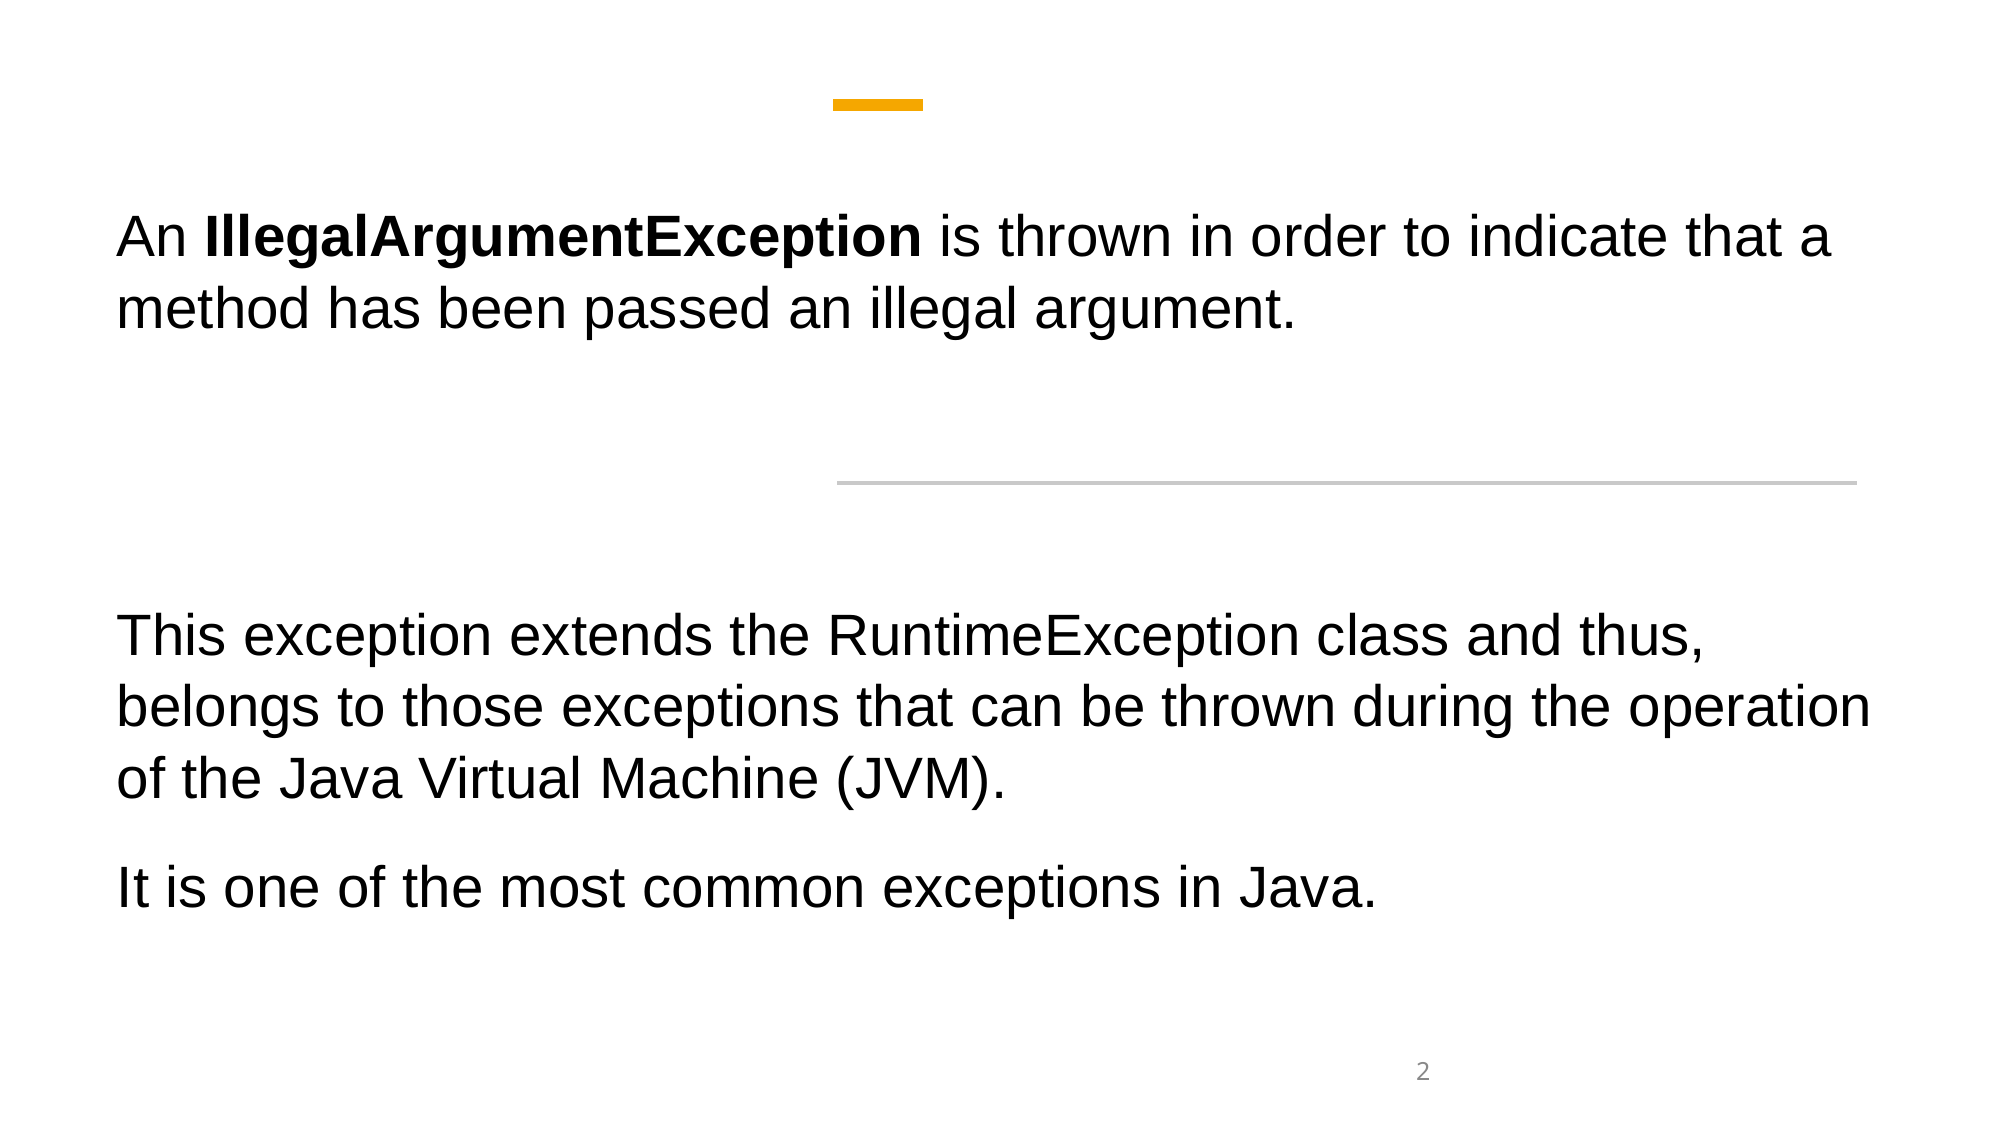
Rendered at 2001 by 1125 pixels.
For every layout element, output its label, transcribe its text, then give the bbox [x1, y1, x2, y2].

text_box [1401, 1042, 1852, 1103]
list An IllegalArgumentException is thrown in order to indicate that a method has been passed an illegal argument. This exception extends the RuntimeException class and thus, belongs to those exceptions that can be thrown during the operation of the Java Virtual Machine (JVM). It is one of the most common exceptions in Java. [101, 190, 1916, 1014]
